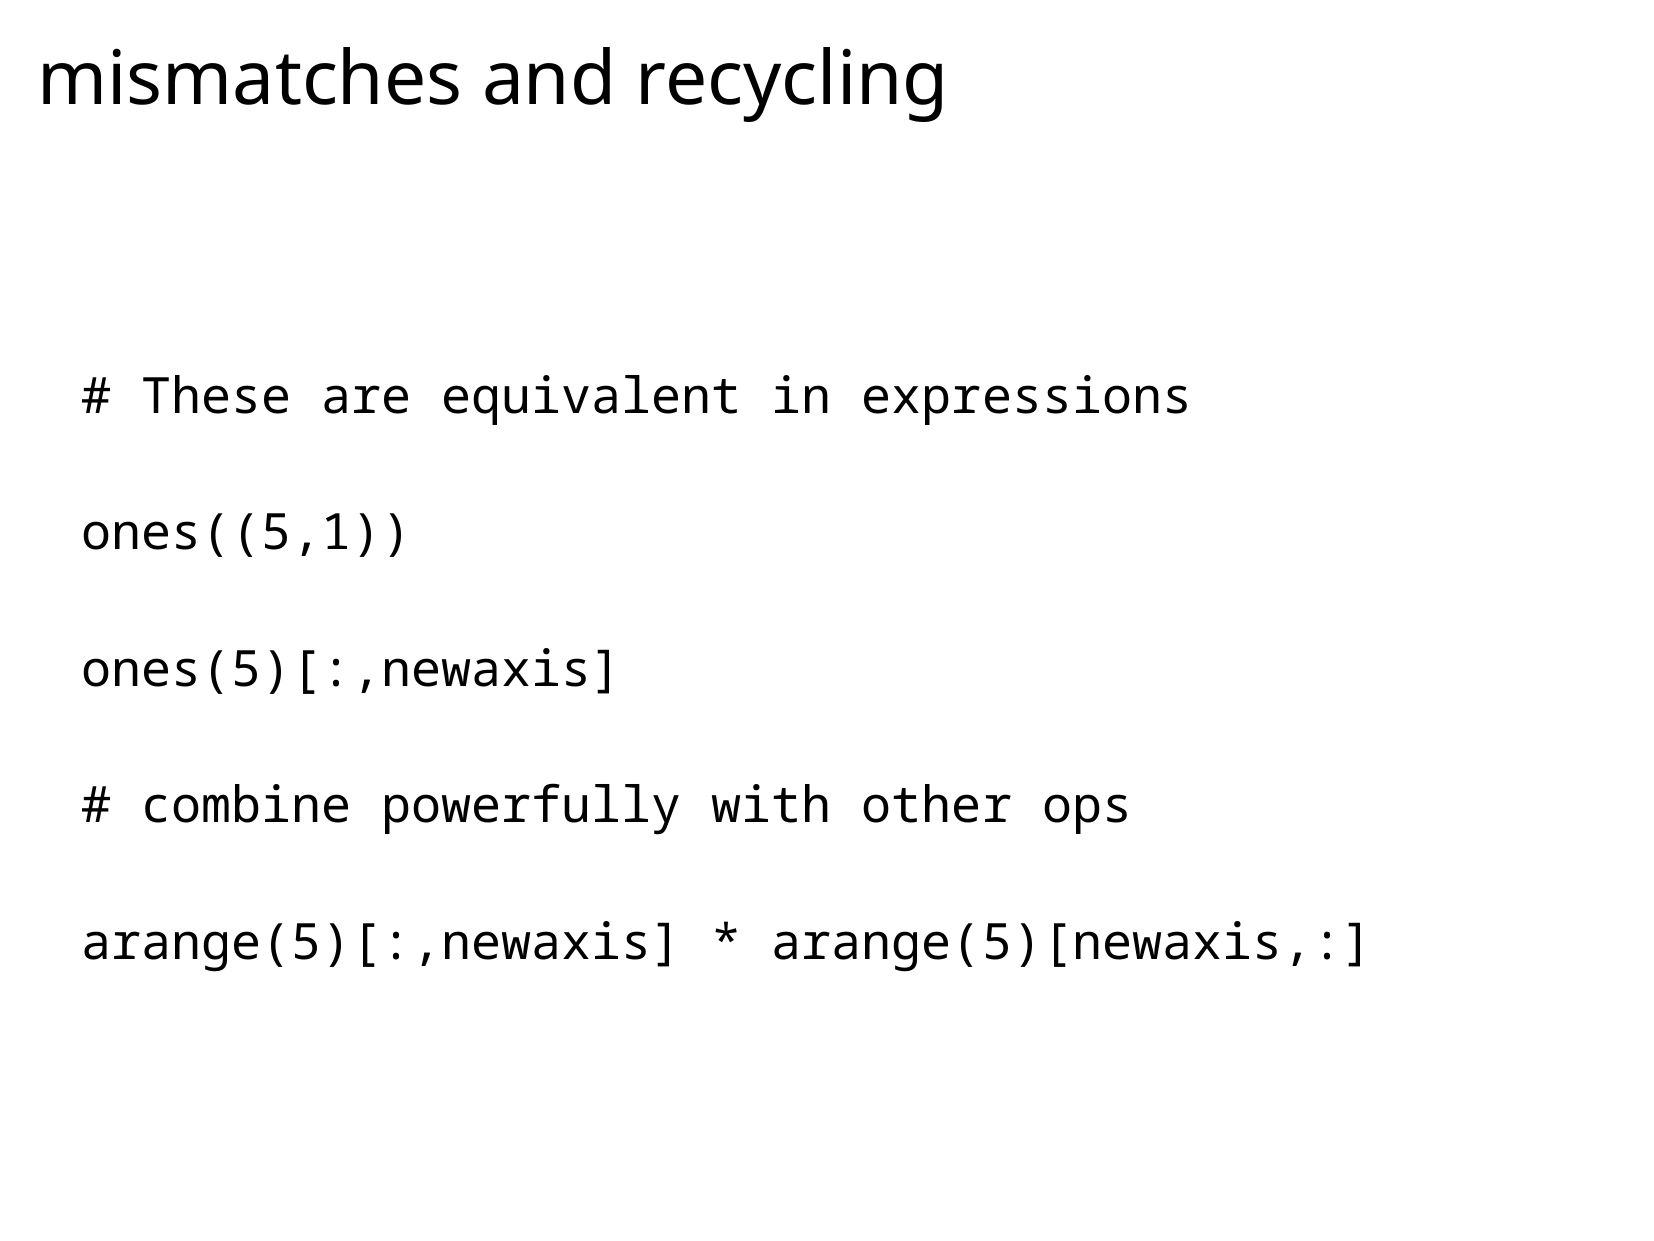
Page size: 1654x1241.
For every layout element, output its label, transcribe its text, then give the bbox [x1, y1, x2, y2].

title mismatches and recycling [37, 0, 1613, 151]
text_box # These are equivalent in expressions ones((5,1)) ones(5)[:,newaxis] # combine powerfully with other ops arange(5)[:,newaxis] * arange(5)[newaxis,:] [66, 352, 1546, 1233]
